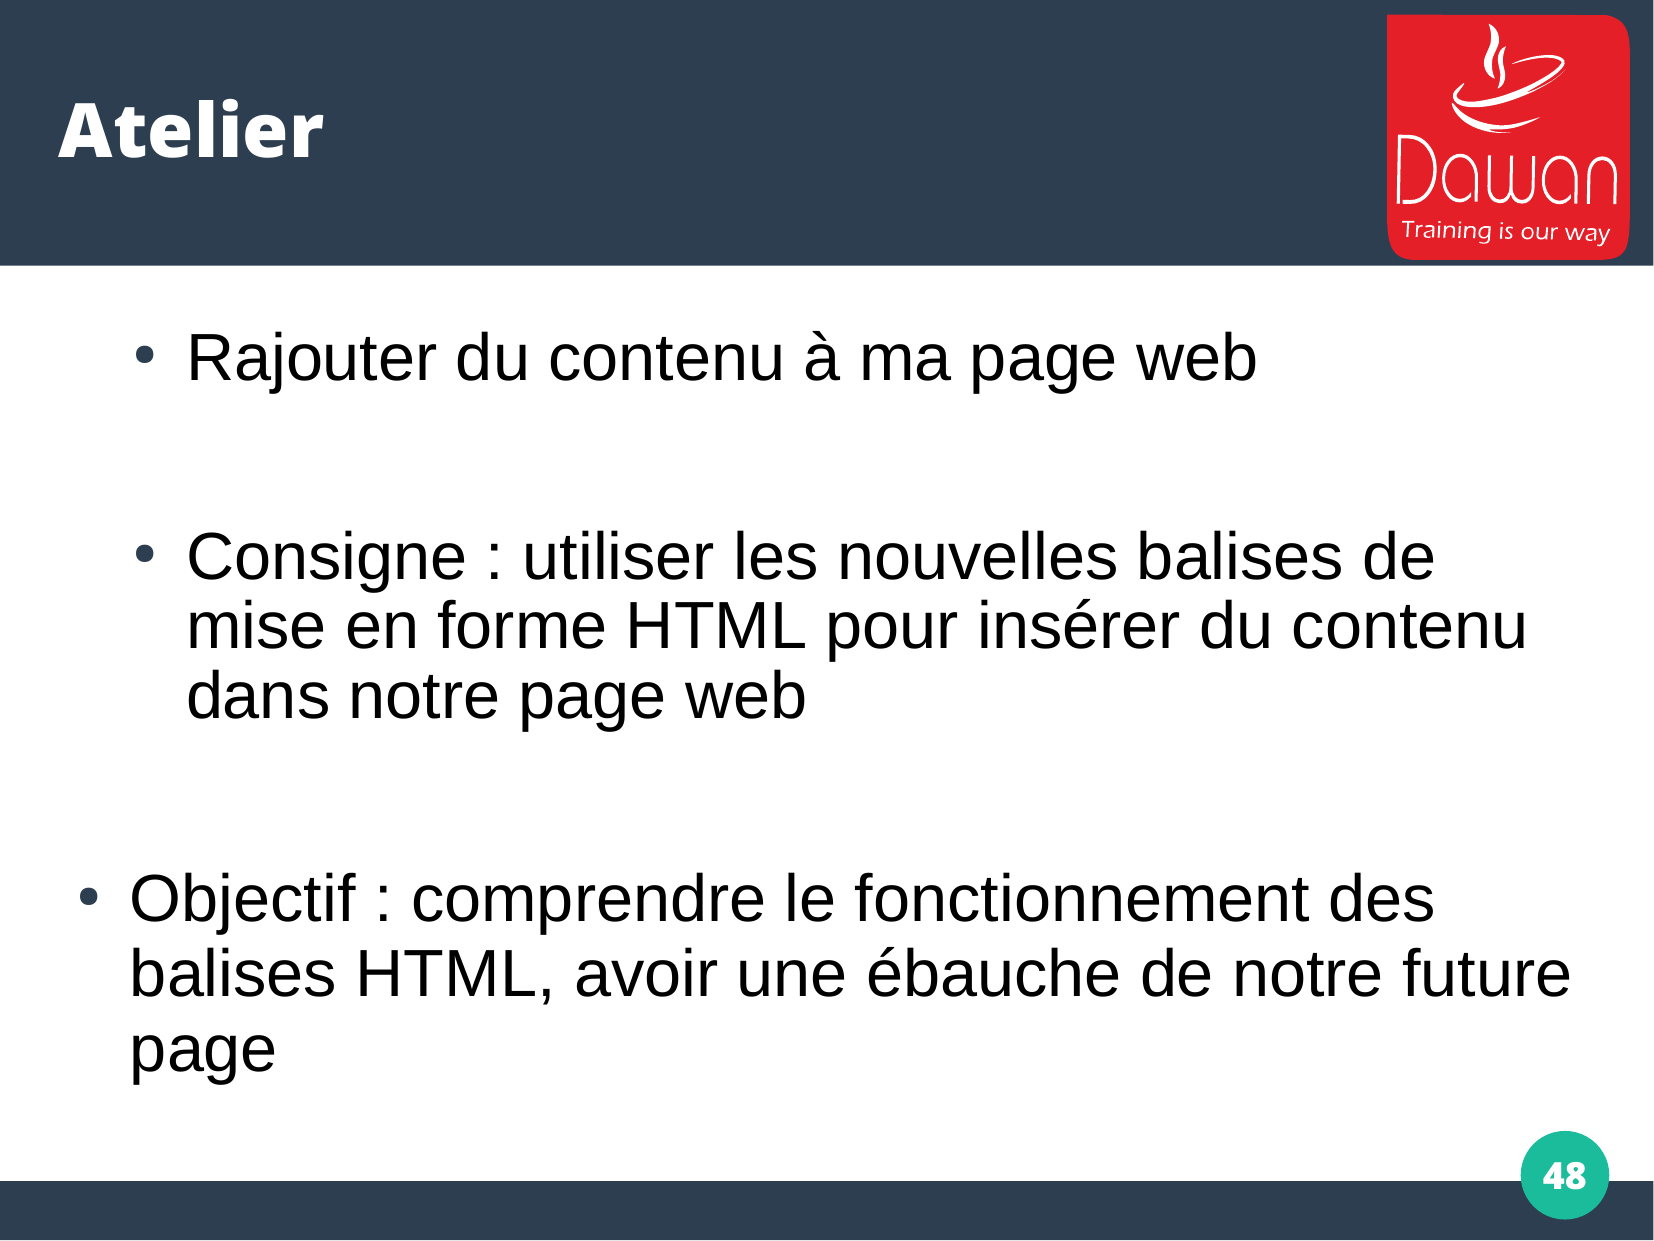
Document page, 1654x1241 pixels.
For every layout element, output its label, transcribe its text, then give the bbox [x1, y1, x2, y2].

list Rajouter du contenu à ma page web Consigne : utiliser les nouvelles balises de mise en forme HTML pour insérer du contenu dans notre page web Objectif : comprendre le fonctionnement des balises HTML, avoir une ébauche de notre future page [59, 324, 1595, 1152]
picture [1387, 14, 1630, 260]
title Atelier [59, 49, 1387, 207]
